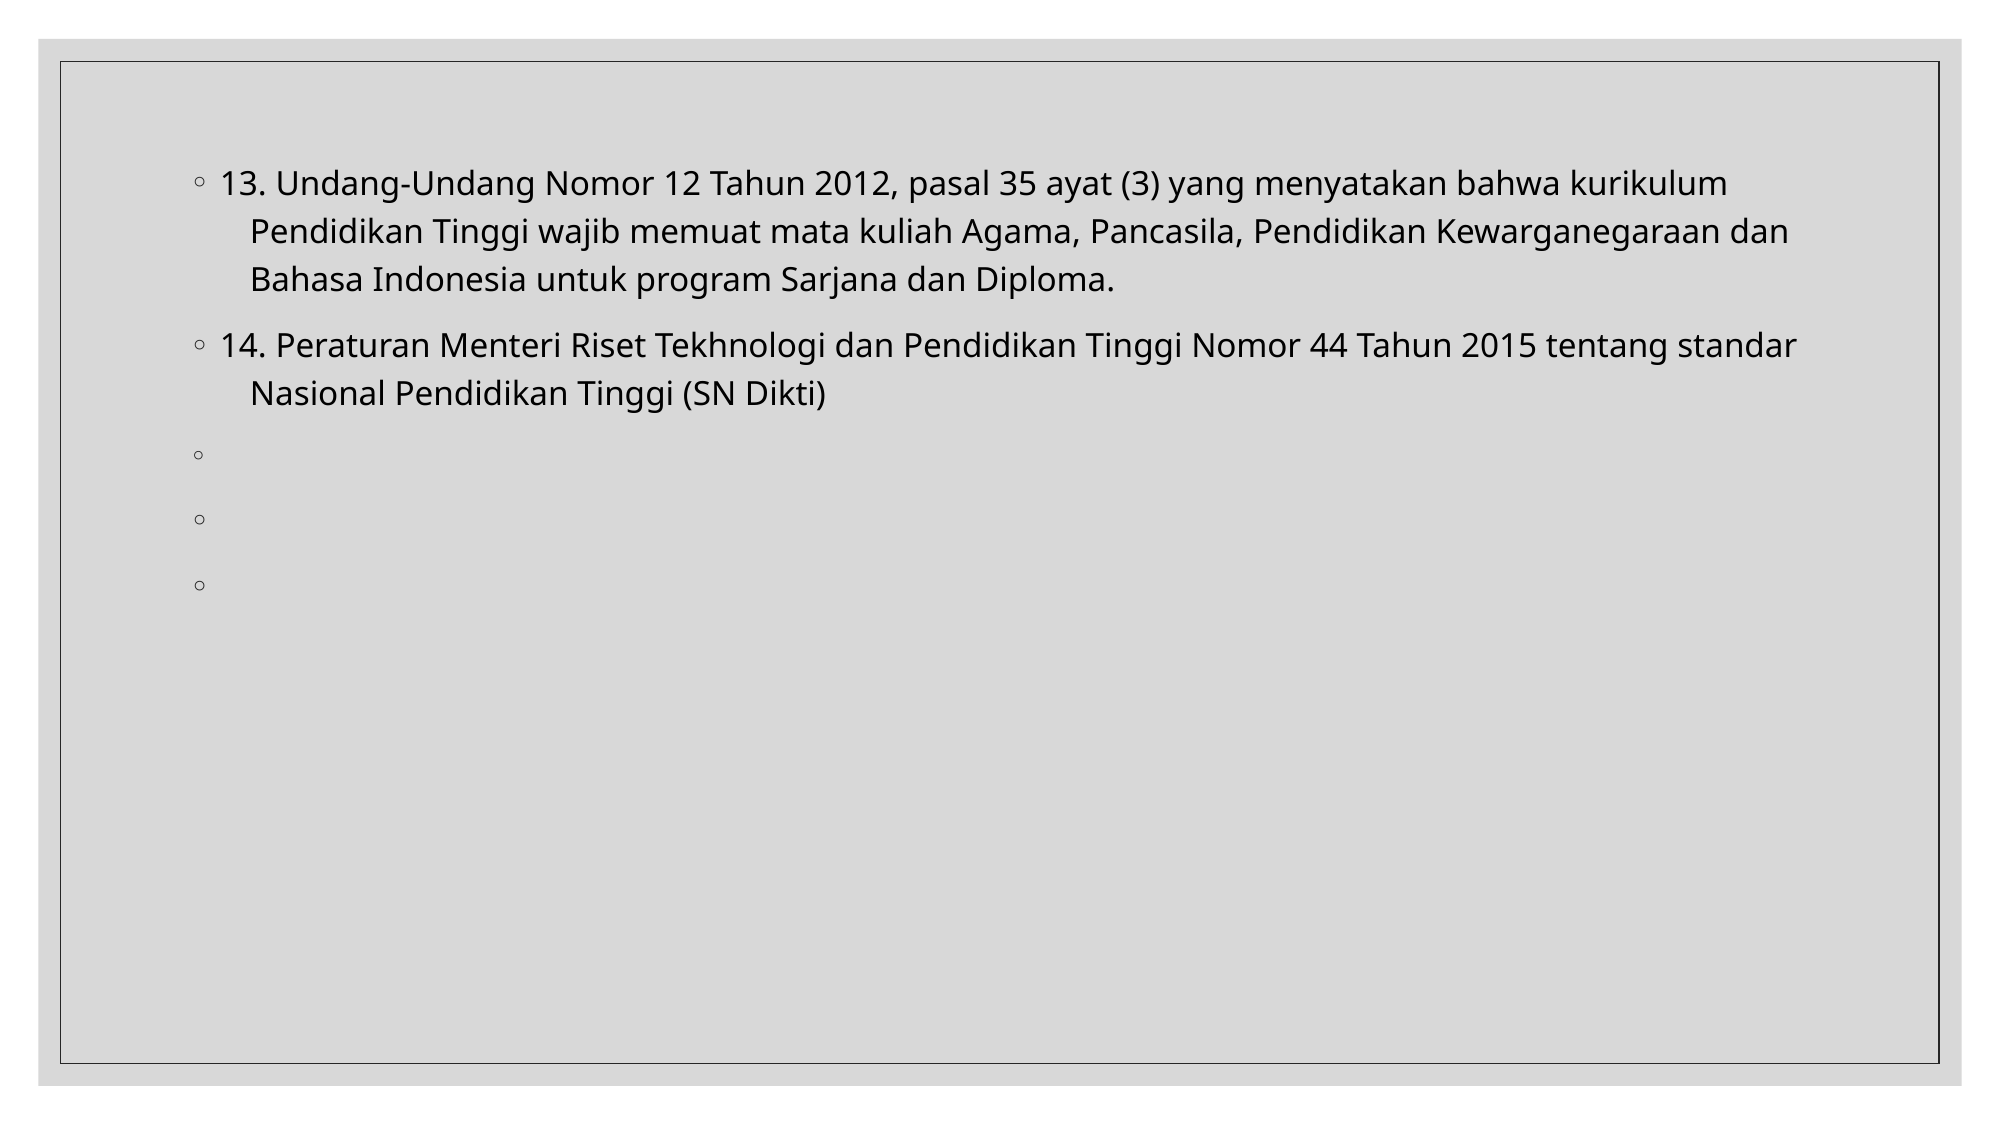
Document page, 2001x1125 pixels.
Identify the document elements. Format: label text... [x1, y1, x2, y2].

list 13. Undang-Undang Nomor 12 Tahun 2012, pasal 35 ayat (3) yang menyatakan bahwa kurikulum Pendidikan Tinggi wajib memuat mata kuliah Agama, Pancasila, Pendidikan Kewarganegaraan dan Bahasa Indonesia untuk program Sarjana dan Diploma. 14. Peraturan Menteri Riset Tekhnologi dan Pendidikan Tinggi Nomor 44 Tahun 2015 tentang standar Nasional Pendidikan Tinggi (SN Dikti) [174, 146, 1822, 977]
